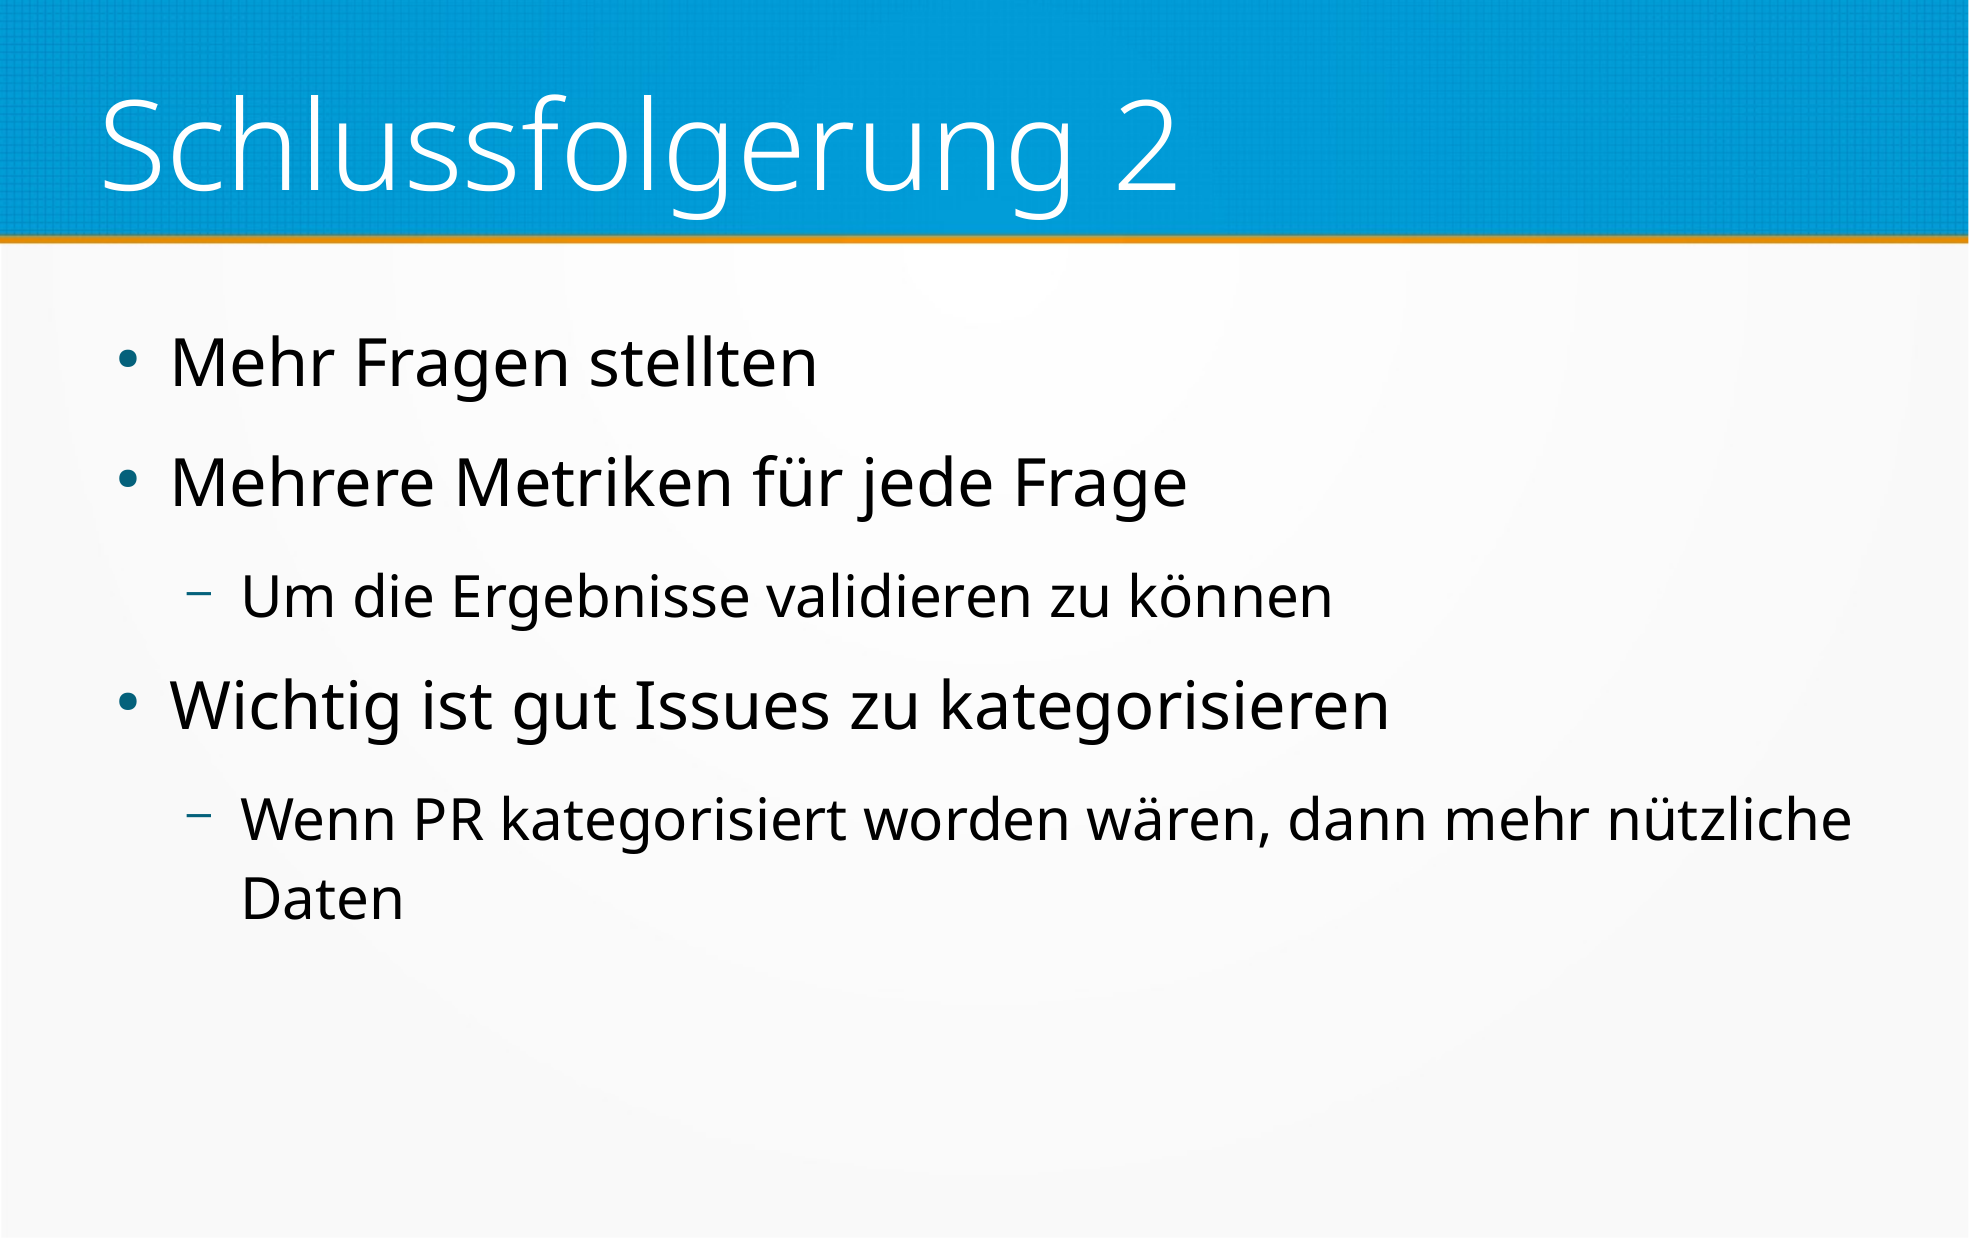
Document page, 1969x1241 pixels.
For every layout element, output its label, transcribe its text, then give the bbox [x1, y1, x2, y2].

list Mehr Fragen stellten Mehrere Metriken für jede Frage Um die Ergebnisse validieren zu können Wichtig ist gut Issues zu kategorisieren Wenn PR kategorisiert worden wären, dann mehr nützliche Daten [98, 315, 1861, 1081]
picture [0, 233, 1969, 1241]
title Schlussfolgerung 2 [98, 19, 1870, 227]
